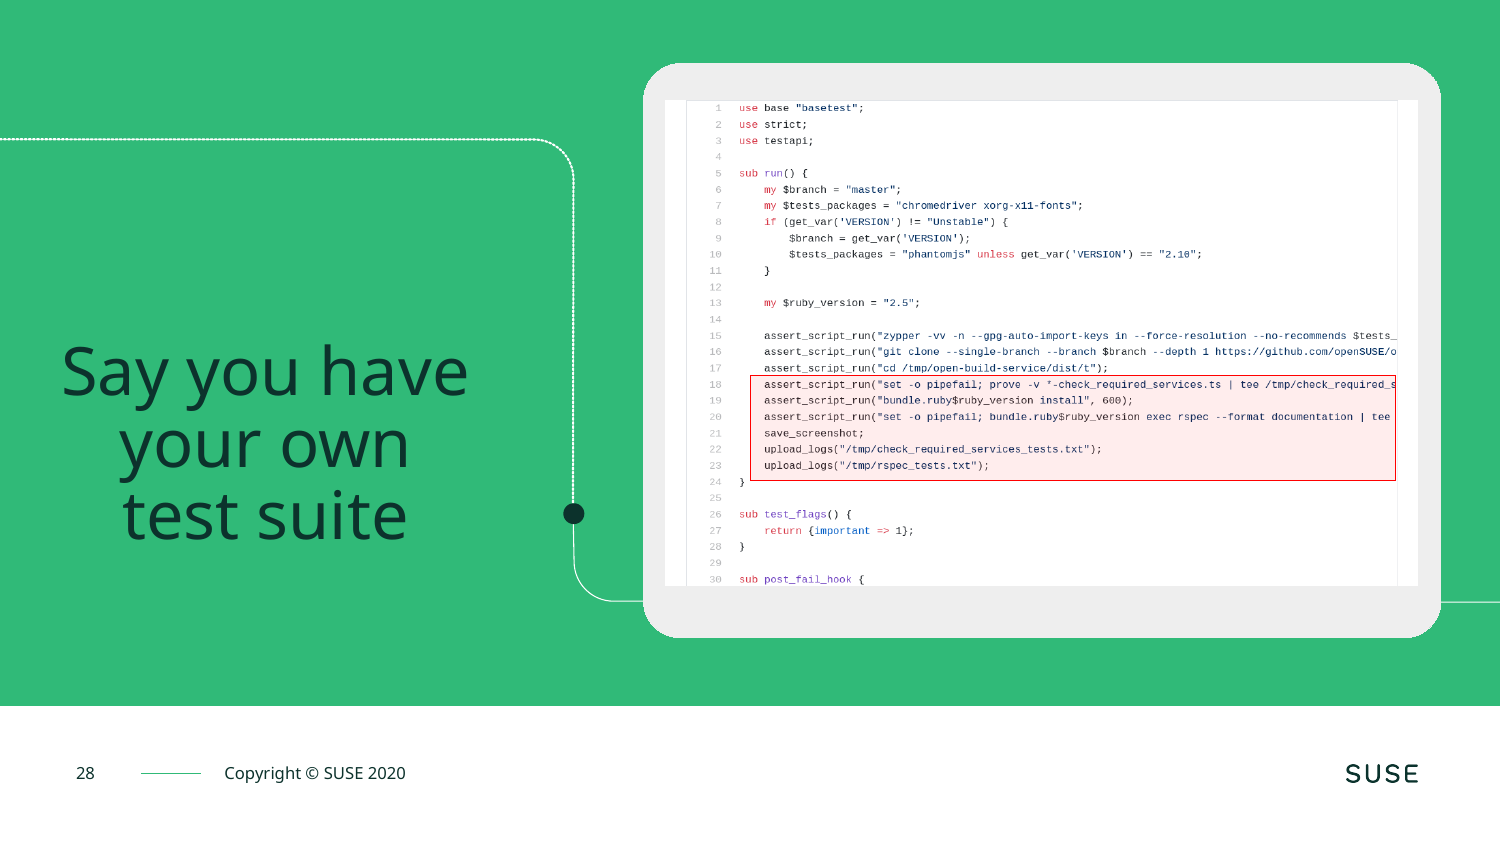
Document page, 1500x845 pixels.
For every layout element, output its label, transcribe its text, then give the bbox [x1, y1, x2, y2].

picture [1346, 764, 1418, 783]
picture [665, 100, 1418, 586]
title Say you have your own test suite [59, 307, 473, 596]
text_box [750, 375, 1396, 481]
text_box Picture [643, 63, 1441, 638]
